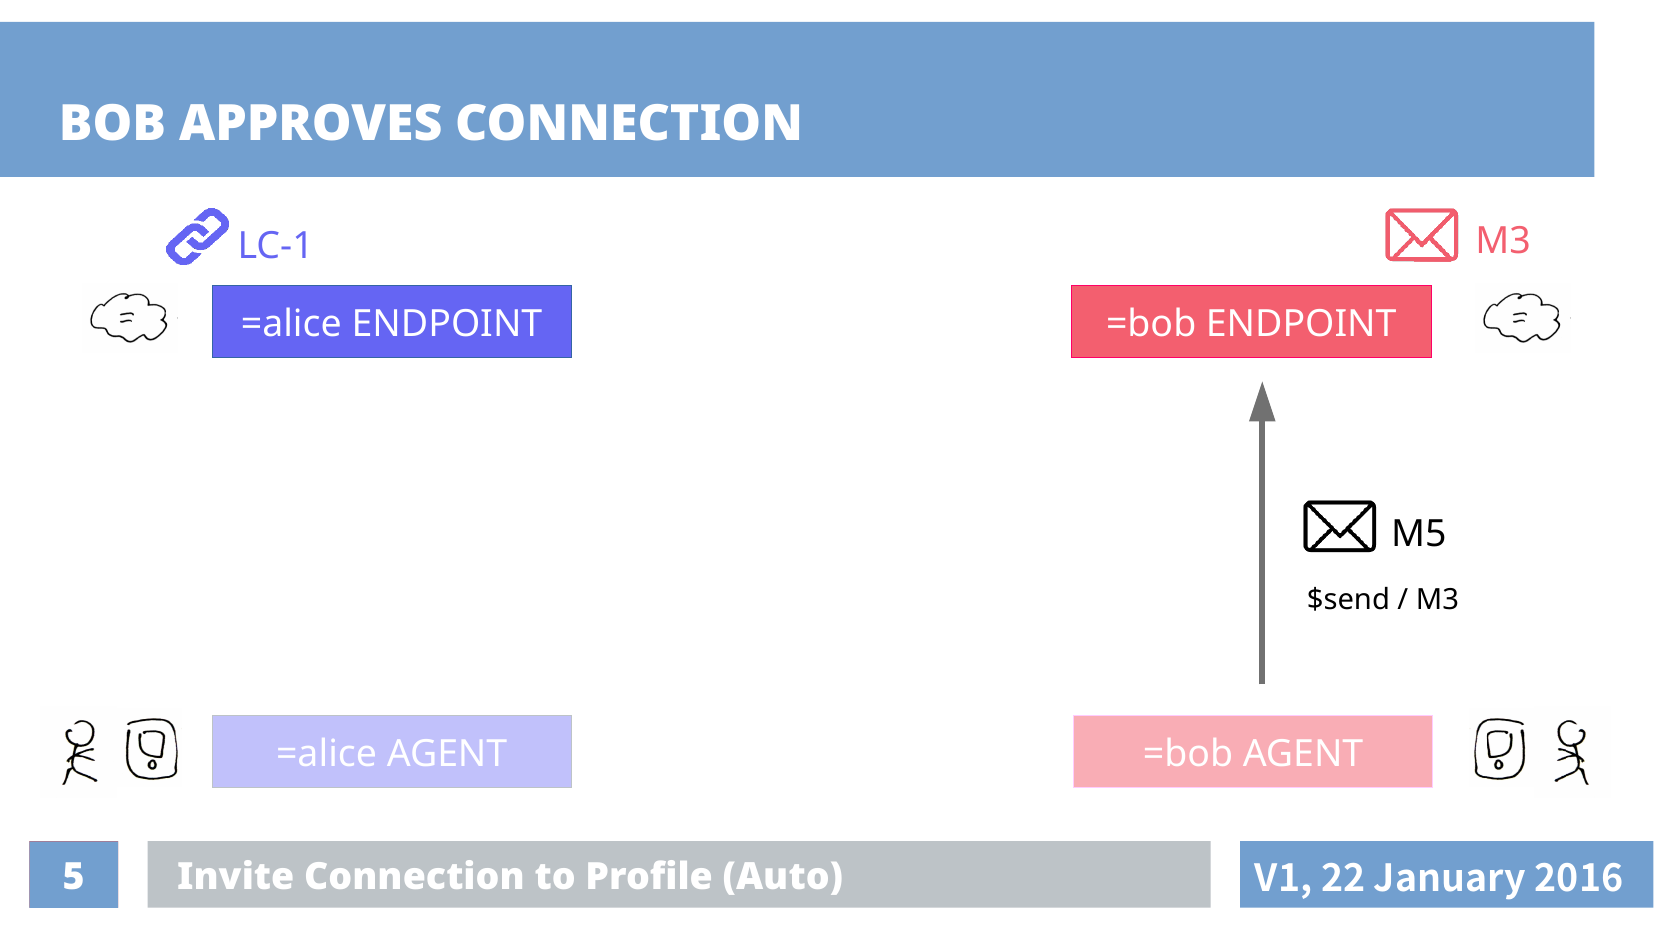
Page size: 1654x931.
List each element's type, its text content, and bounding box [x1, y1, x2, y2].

text_box LC-1 [219, 208, 340, 273]
picture [1469, 706, 1611, 798]
picture [40, 706, 182, 798]
text_box M3 [1460, 206, 1547, 265]
picture [82, 283, 178, 353]
picture [166, 208, 229, 265]
picture [1475, 283, 1571, 353]
text_box $send / M3 [1101, 573, 1478, 663]
text_box =bob ENDPOINT [1071, 285, 1432, 358]
title BOB APPROVES CONNECTION [58, 44, 1595, 155]
picture [1382, 205, 1461, 264]
text_box =alice ENDPOINT [212, 285, 572, 358]
text_box =alice AGENT [212, 715, 572, 788]
picture [1300, 497, 1379, 555]
text_box M5 [1376, 499, 1462, 558]
text_box =bob AGENT [1073, 715, 1433, 788]
